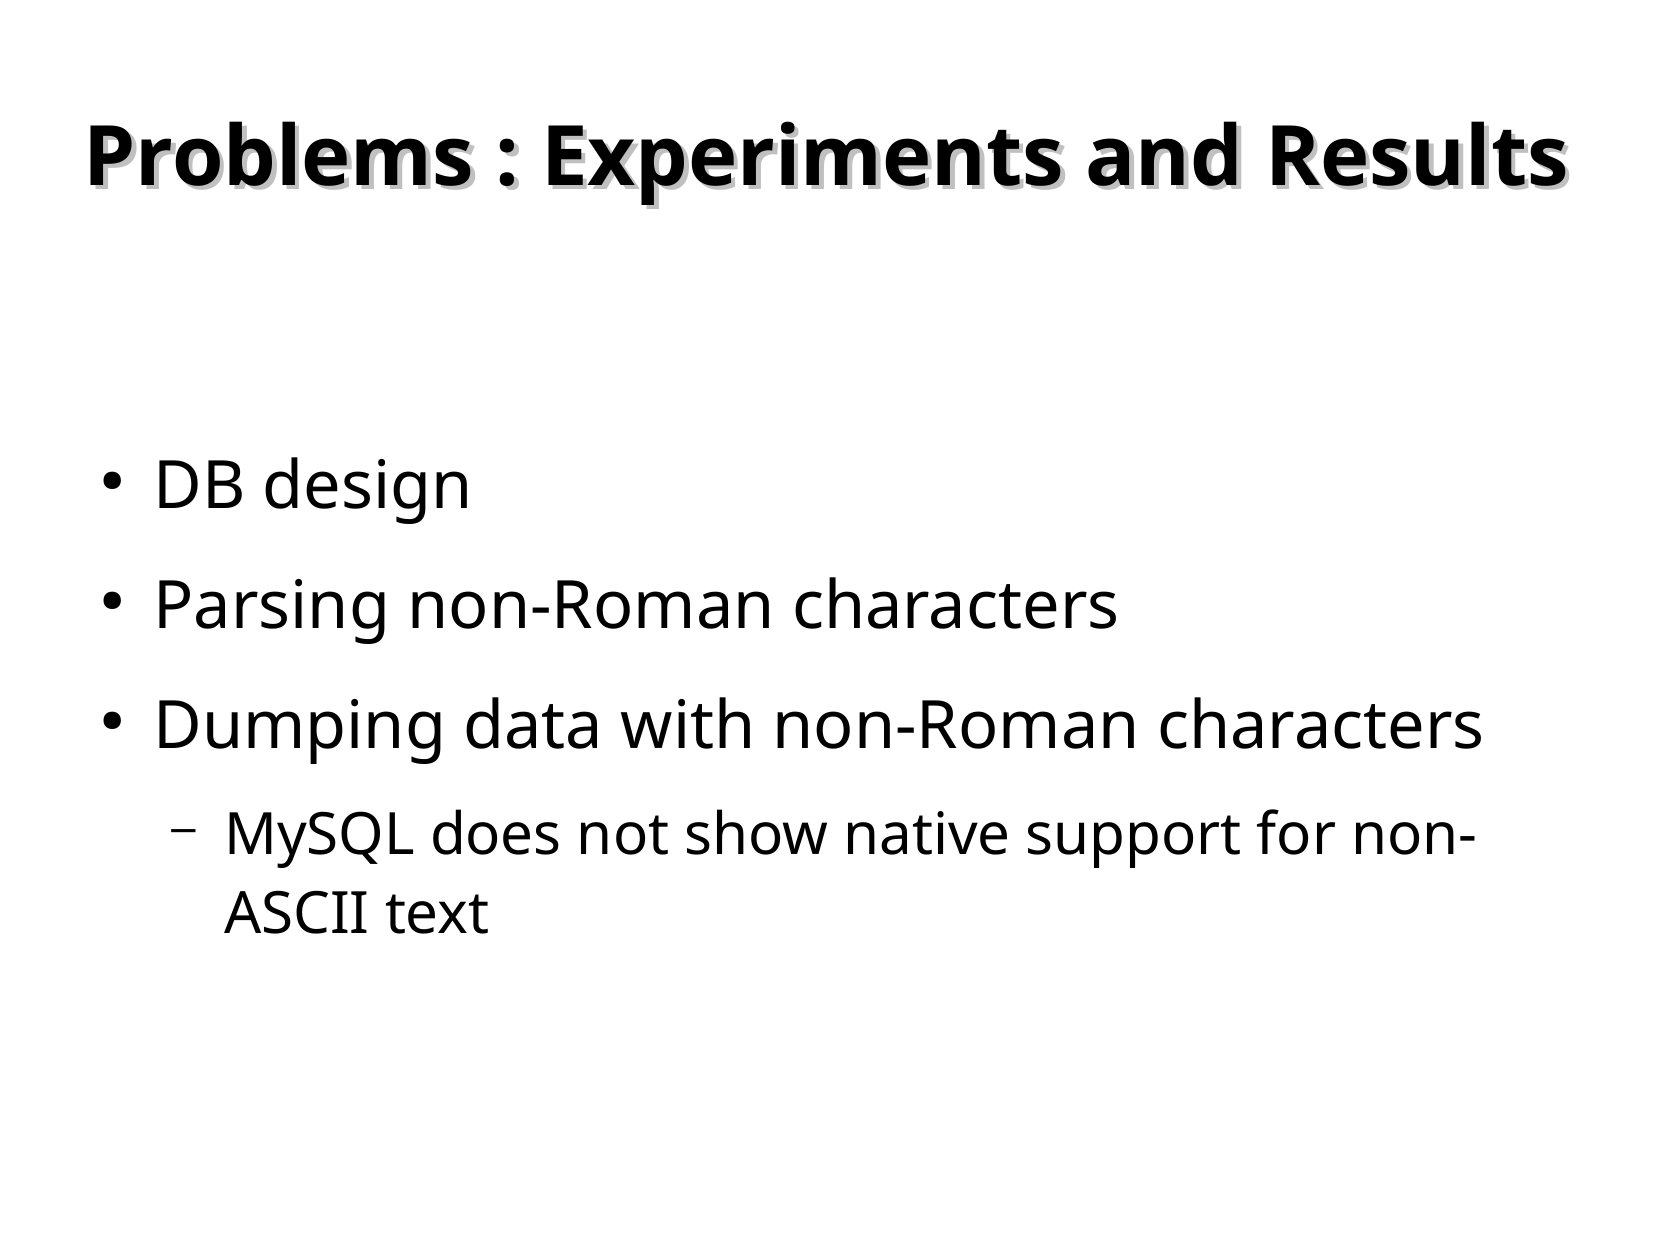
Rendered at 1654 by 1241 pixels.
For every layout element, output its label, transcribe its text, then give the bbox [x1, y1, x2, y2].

list DB design Parsing non-Roman characters Dumping data with non-Roman characters MySQL does not show native support for non-ASCII text [82, 437, 1571, 1157]
title Problems : Experiments and Results [82, 49, 1571, 257]
